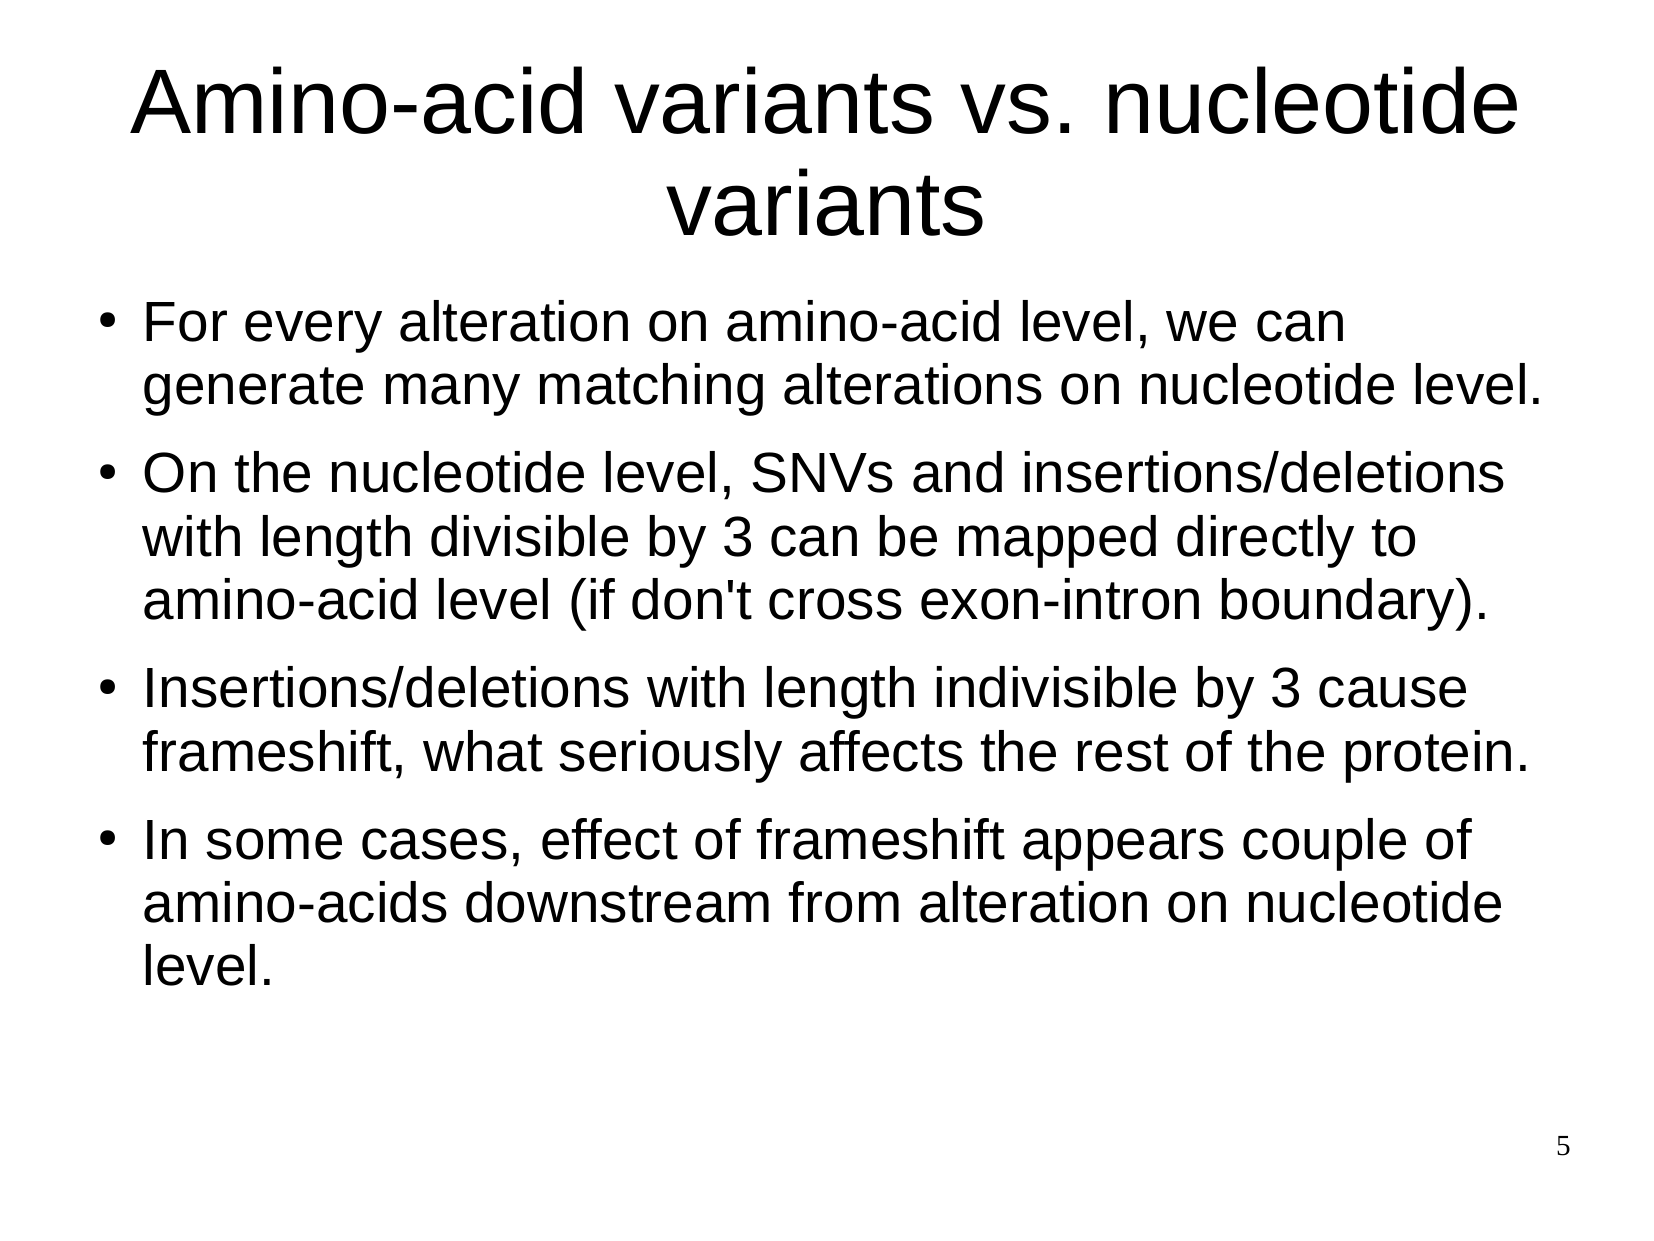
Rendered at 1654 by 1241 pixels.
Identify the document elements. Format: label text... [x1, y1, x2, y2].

list For every alteration on amino-acid level, we can generate many matching alterations on nucleotide level. On the nucleotide level, SNVs and insertions/deletions with length divisible by 3 can be mapped directly to amino-acid level (if don't cross exon-intron boundary). Insertions/deletions with length indivisible by 3 cause frameshift, what seriously affects the rest of the protein. In some cases, effect of frameshift appears couple of amino-acids downstream from alteration on nucleotide level. [82, 290, 1571, 1010]
title Amino-acid variants vs. nucleotide variants [82, 49, 1571, 257]
